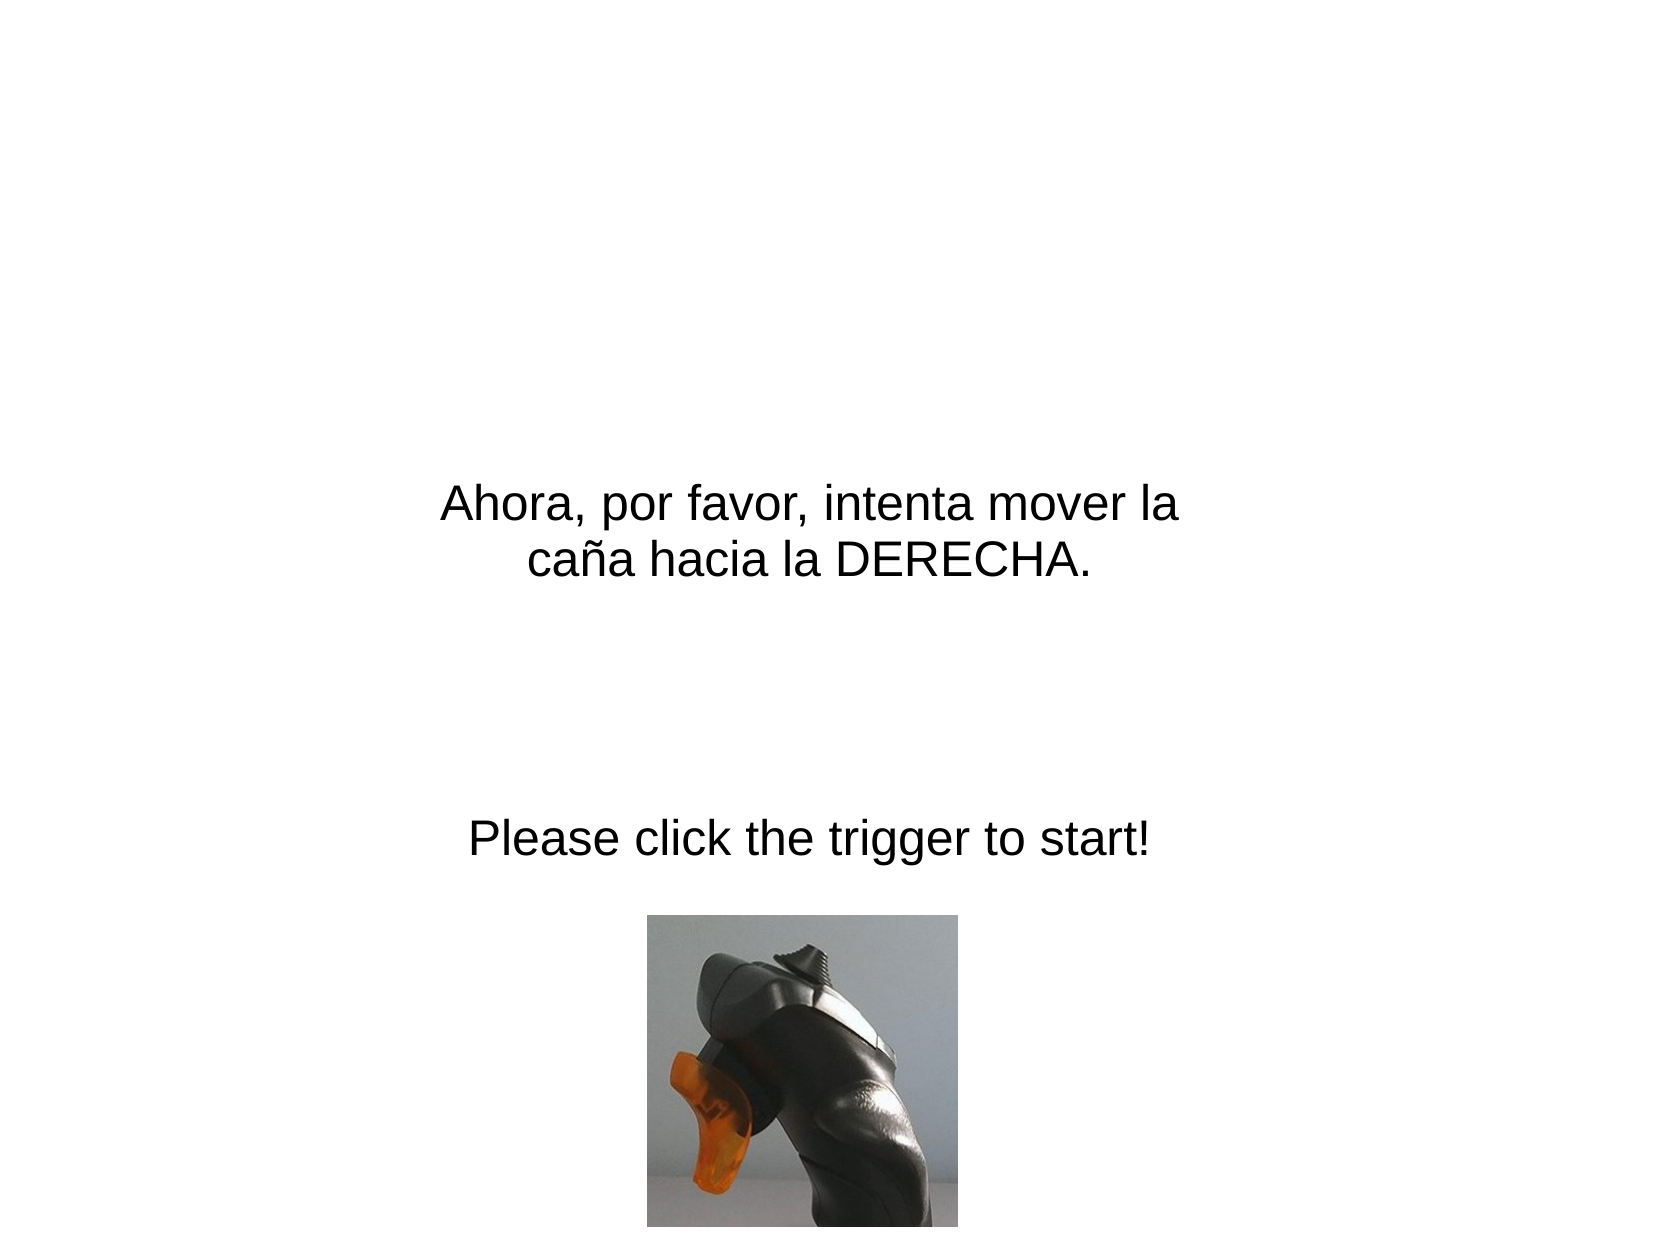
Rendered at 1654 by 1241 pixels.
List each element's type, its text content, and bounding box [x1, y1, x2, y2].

text_box Ahora, por favor, intenta mover la caña hacia la DERECHA. Please click the trigger to start! [425, 140, 1276, 1201]
picture [647, 915, 958, 1227]
